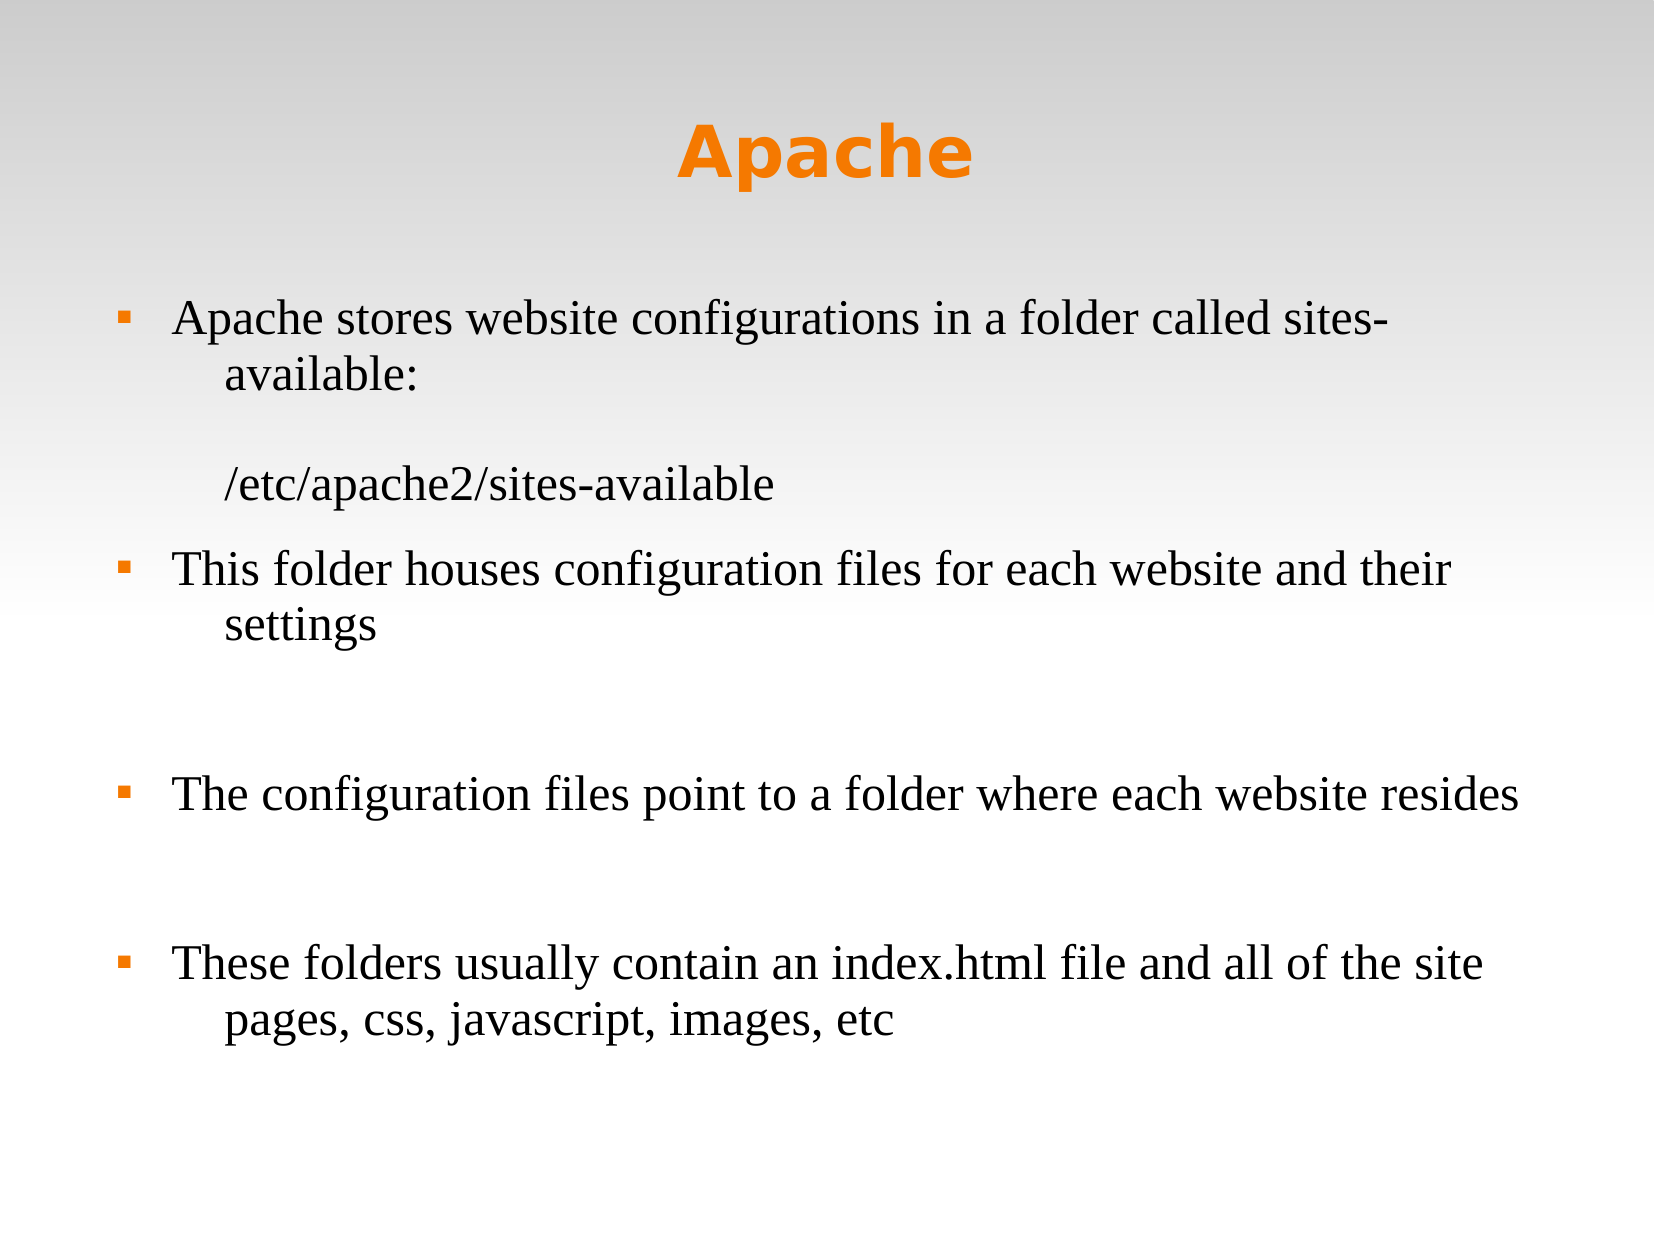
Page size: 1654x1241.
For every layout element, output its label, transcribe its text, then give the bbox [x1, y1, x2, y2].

list Apache stores website configurations in a folder called sites-available: /etc/apache2/sites-available This folder houses configuration files for each website and their settings The configuration files point to a folder where each website resides These folders usually contain an index.html file and all of the site pages, css, javascript, images, etc [82, 290, 1571, 1164]
title Apache [82, 49, 1571, 257]
